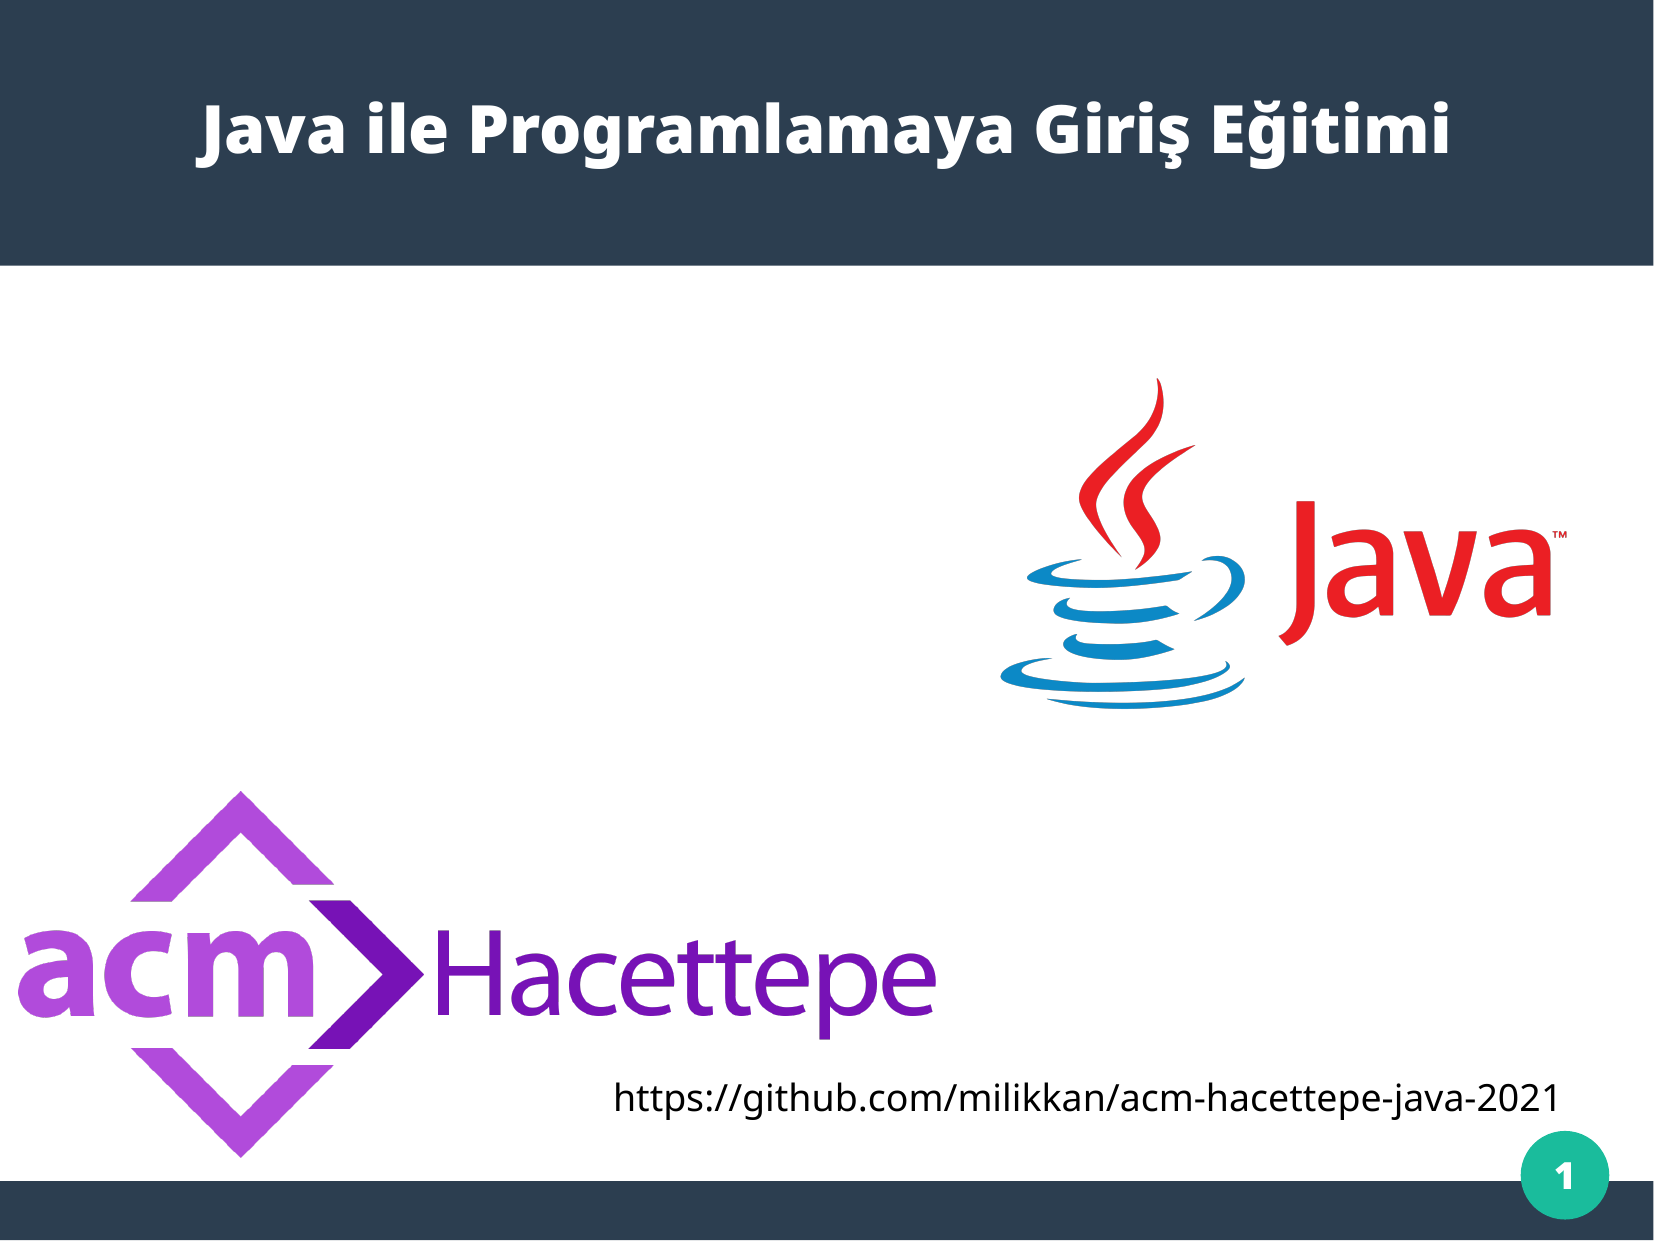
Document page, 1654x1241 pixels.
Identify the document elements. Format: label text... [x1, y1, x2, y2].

text_box https://github.com/milikkan/acm-hacettepe-java-2021 [598, 1063, 1642, 1123]
title Java ile Programlamaya Giriş Eğitimi [59, 49, 1595, 207]
picture [18, 791, 940, 1158]
picture [996, 361, 1571, 721]
